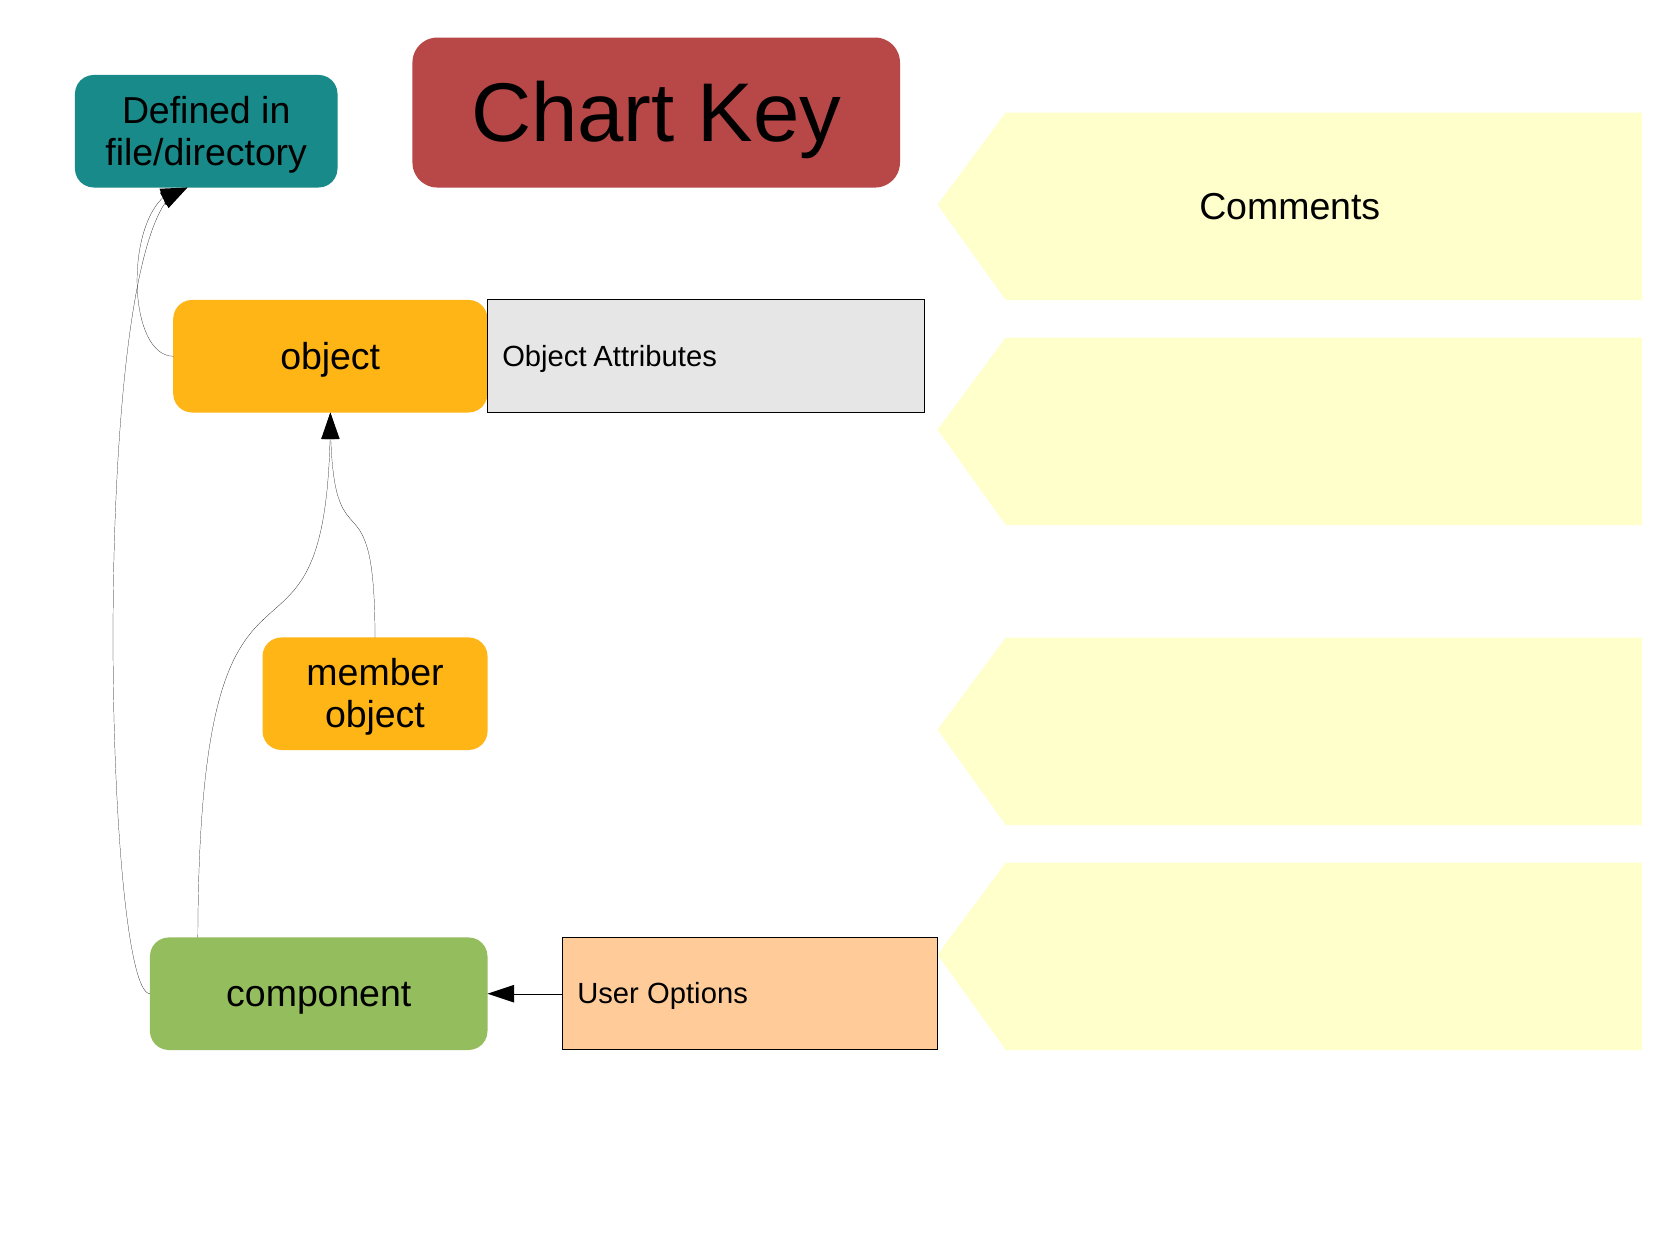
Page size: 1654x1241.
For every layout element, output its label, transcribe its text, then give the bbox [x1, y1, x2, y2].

text_box object [173, 299, 487, 413]
text_box member object [262, 637, 488, 751]
text_box Defined in file/directory [74, 74, 338, 188]
text_box Object Attributes [487, 299, 925, 413]
text_box [938, 862, 1643, 1051]
text_box component [149, 937, 488, 1051]
text_box [937, 337, 1643, 526]
text_box [937, 637, 1643, 826]
text_box Comments [937, 112, 1643, 301]
text_box User Options [562, 937, 938, 1050]
text_box Chart Key [412, 37, 901, 188]
